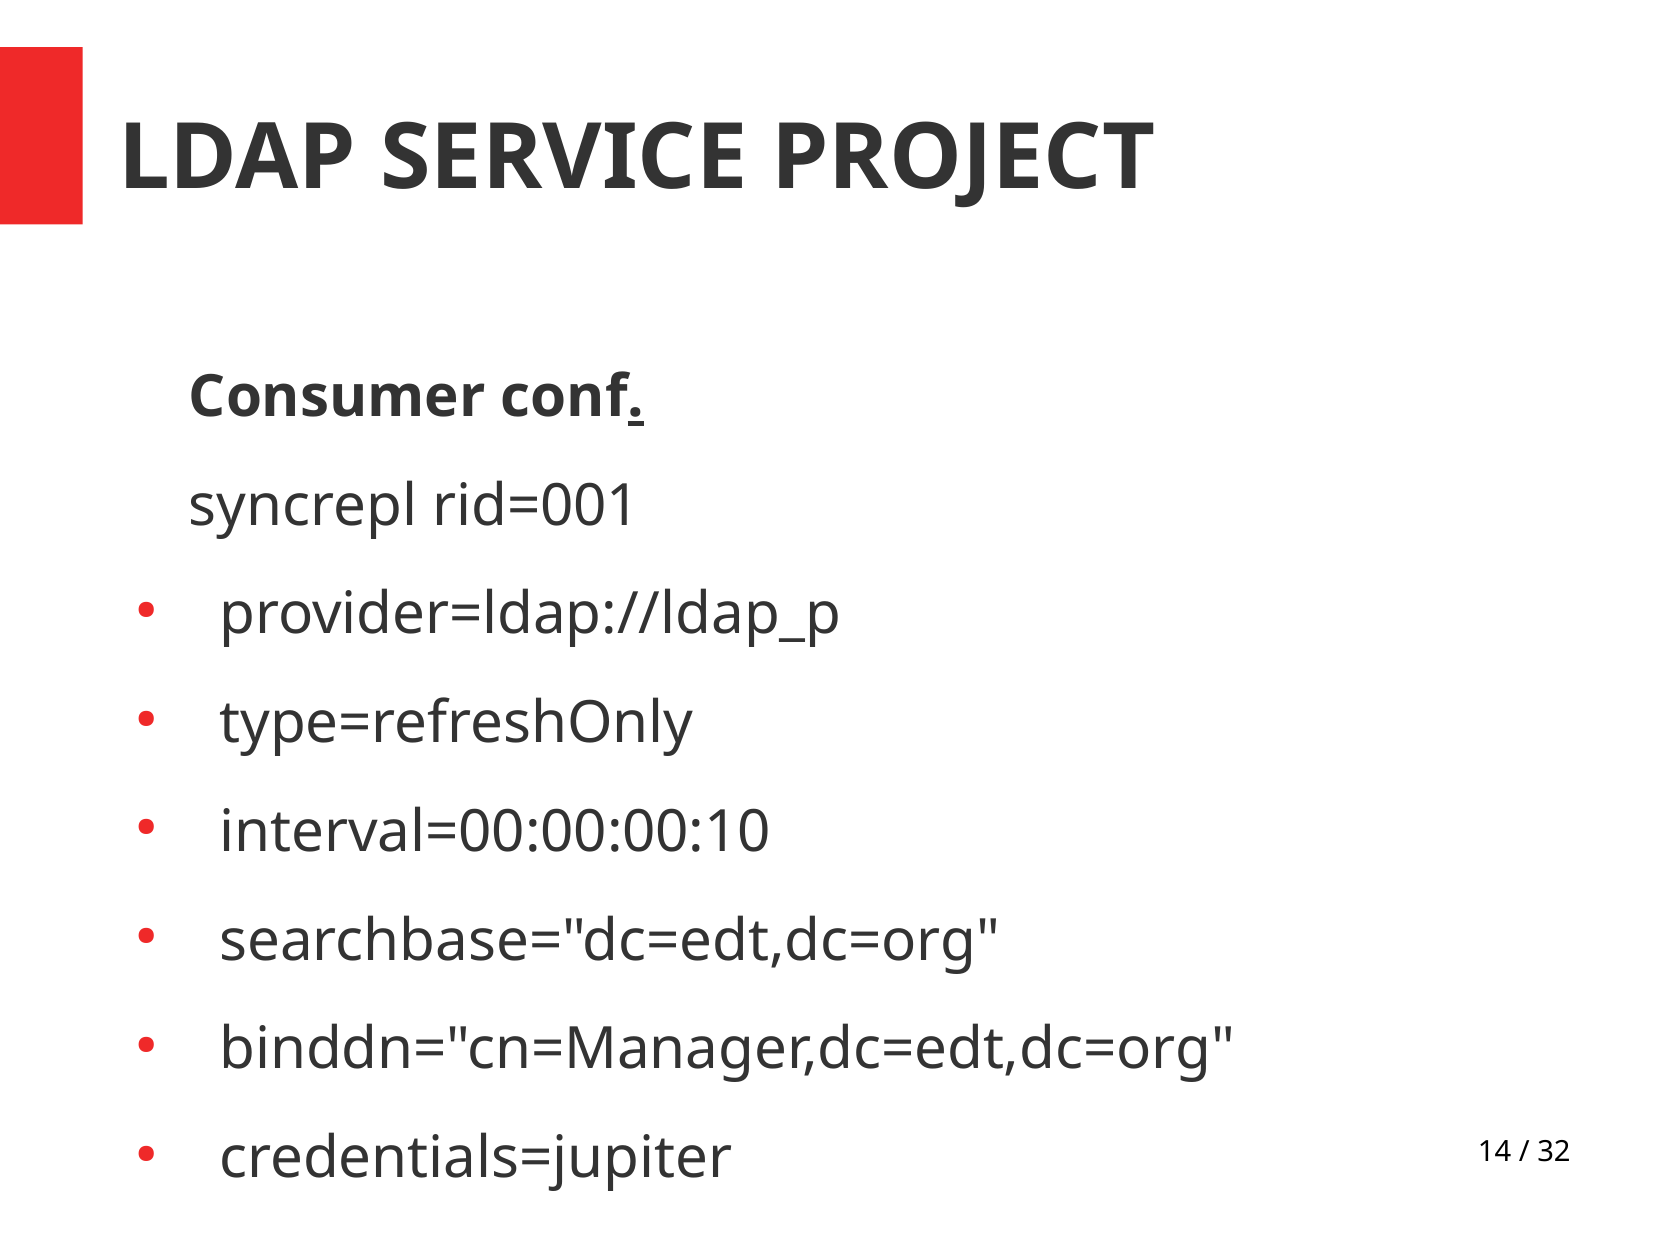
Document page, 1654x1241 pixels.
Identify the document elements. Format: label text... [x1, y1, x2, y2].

title LDAP SERVICE PROJECT [118, 49, 1571, 257]
list Consumer conf. syncrepl rid=001 provider=ldap://ldap_p type=refreshOnly interval=00:00:00:10 searchbase="dc=edt,dc=org" binddn="cn=Manager,dc=edt,dc=org" credentials=jupiter updateref ldap://ldap_p [118, 354, 1536, 1074]
